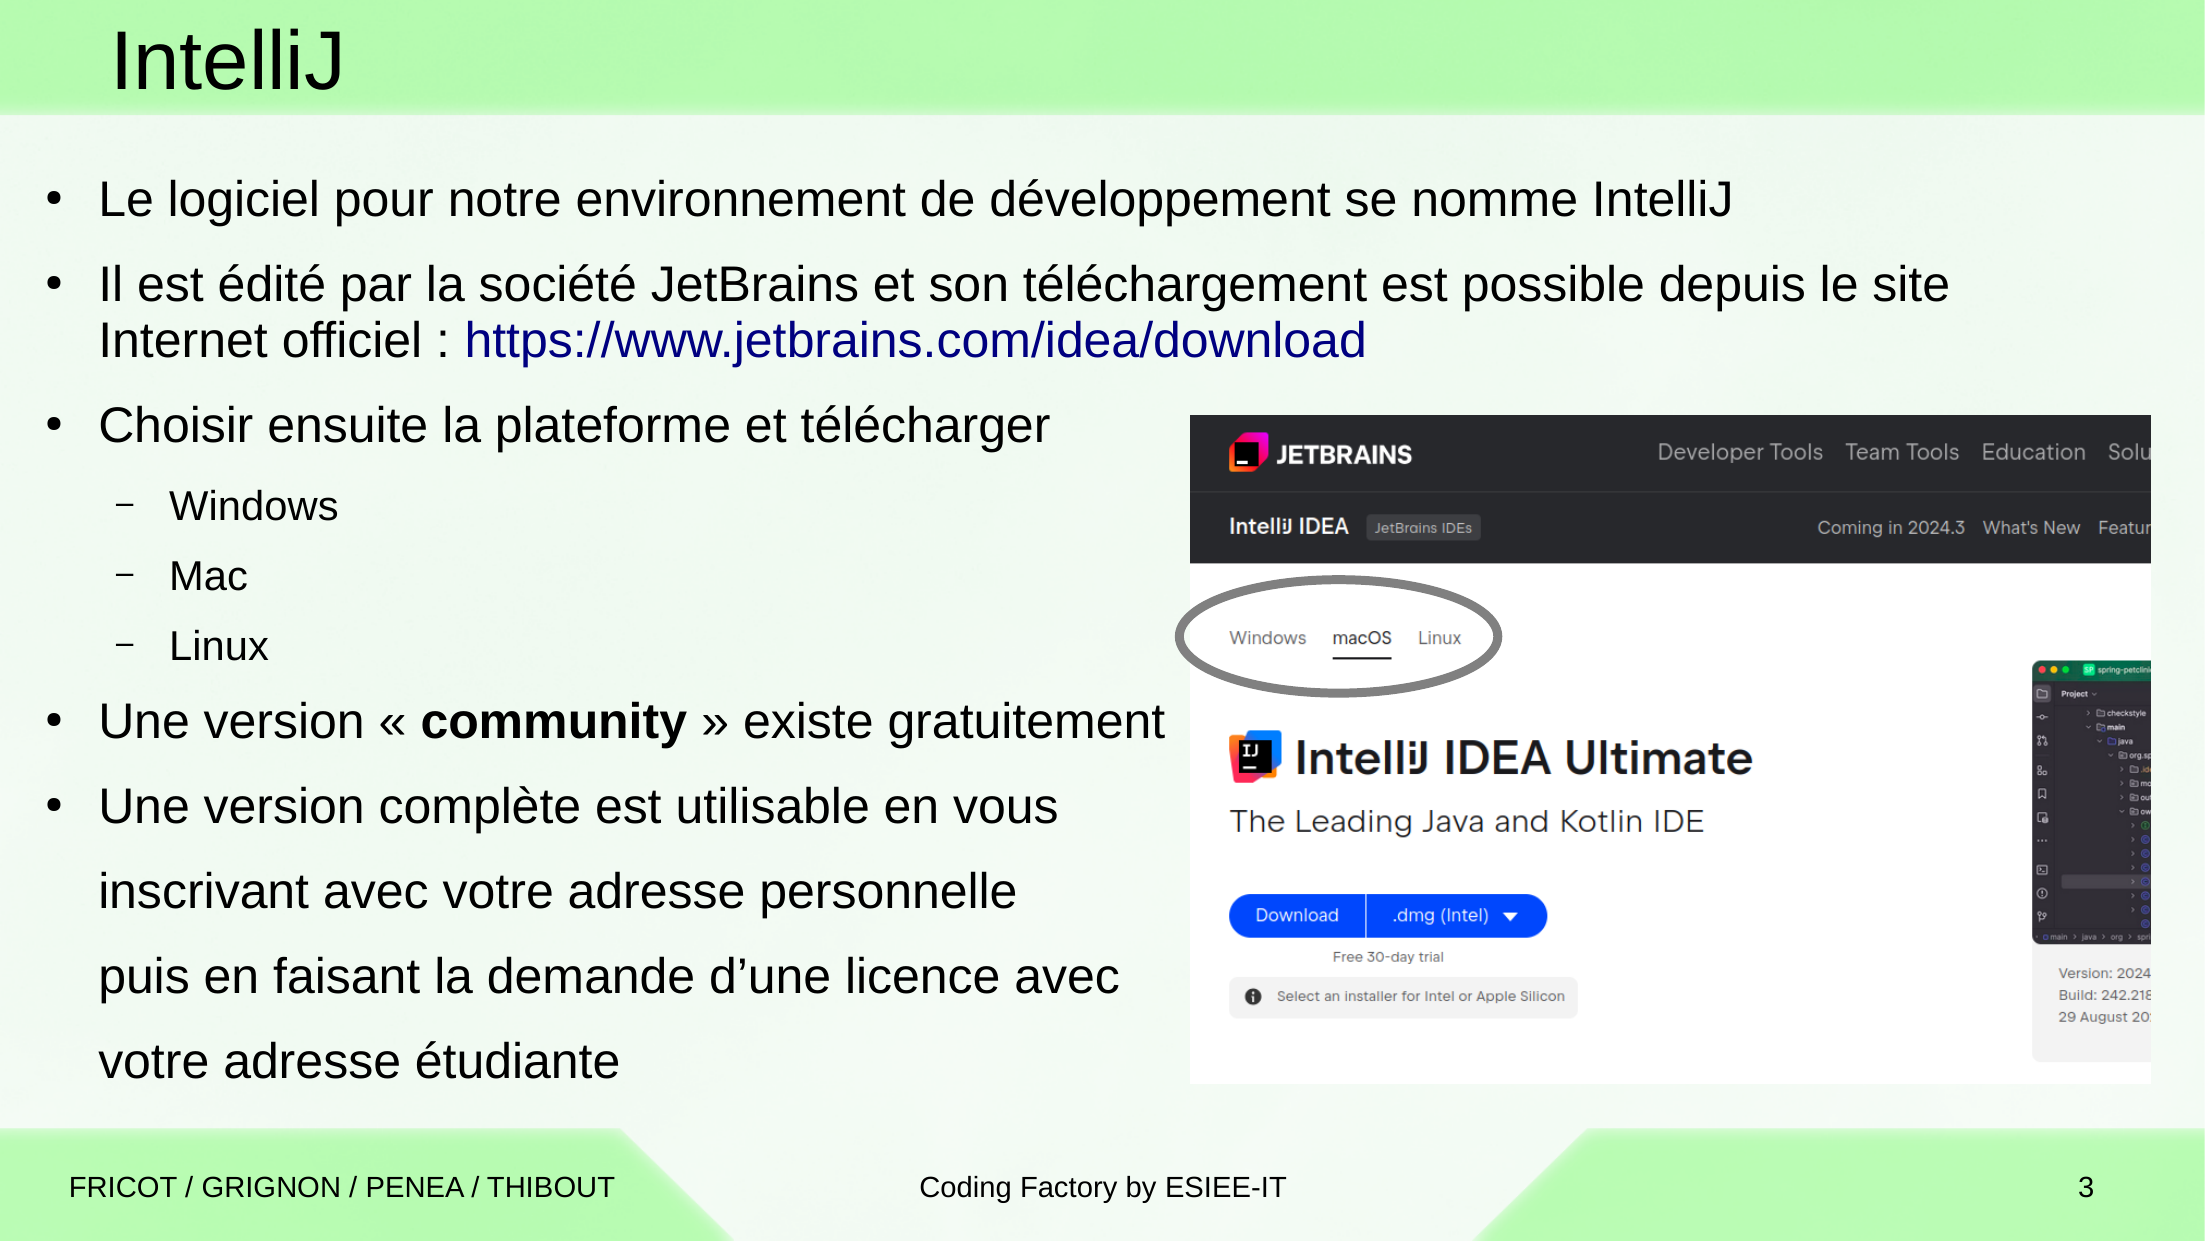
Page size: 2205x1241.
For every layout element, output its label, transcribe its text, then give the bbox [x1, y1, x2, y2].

title IntelliJ [110, 49, 2095, 257]
picture [0, 0, 2205, 1241]
list Le logiciel pour notre environnement de développement se nomme IntelliJ Il est édité par la société JetBrains et son téléchargement est possible depuis le site Internet officiel : https://www.jetbrains.com/idea/download Choisir ensuite la plateforme et télécharger Windows Mac Linux Une version « community » existe gratuitement Une version complète est utilisable en vous inscrivant avec votre adresse personnelle puis en faisant la demande d’une licence avec votre adresse étudiante [27, 242, 2012, 1090]
